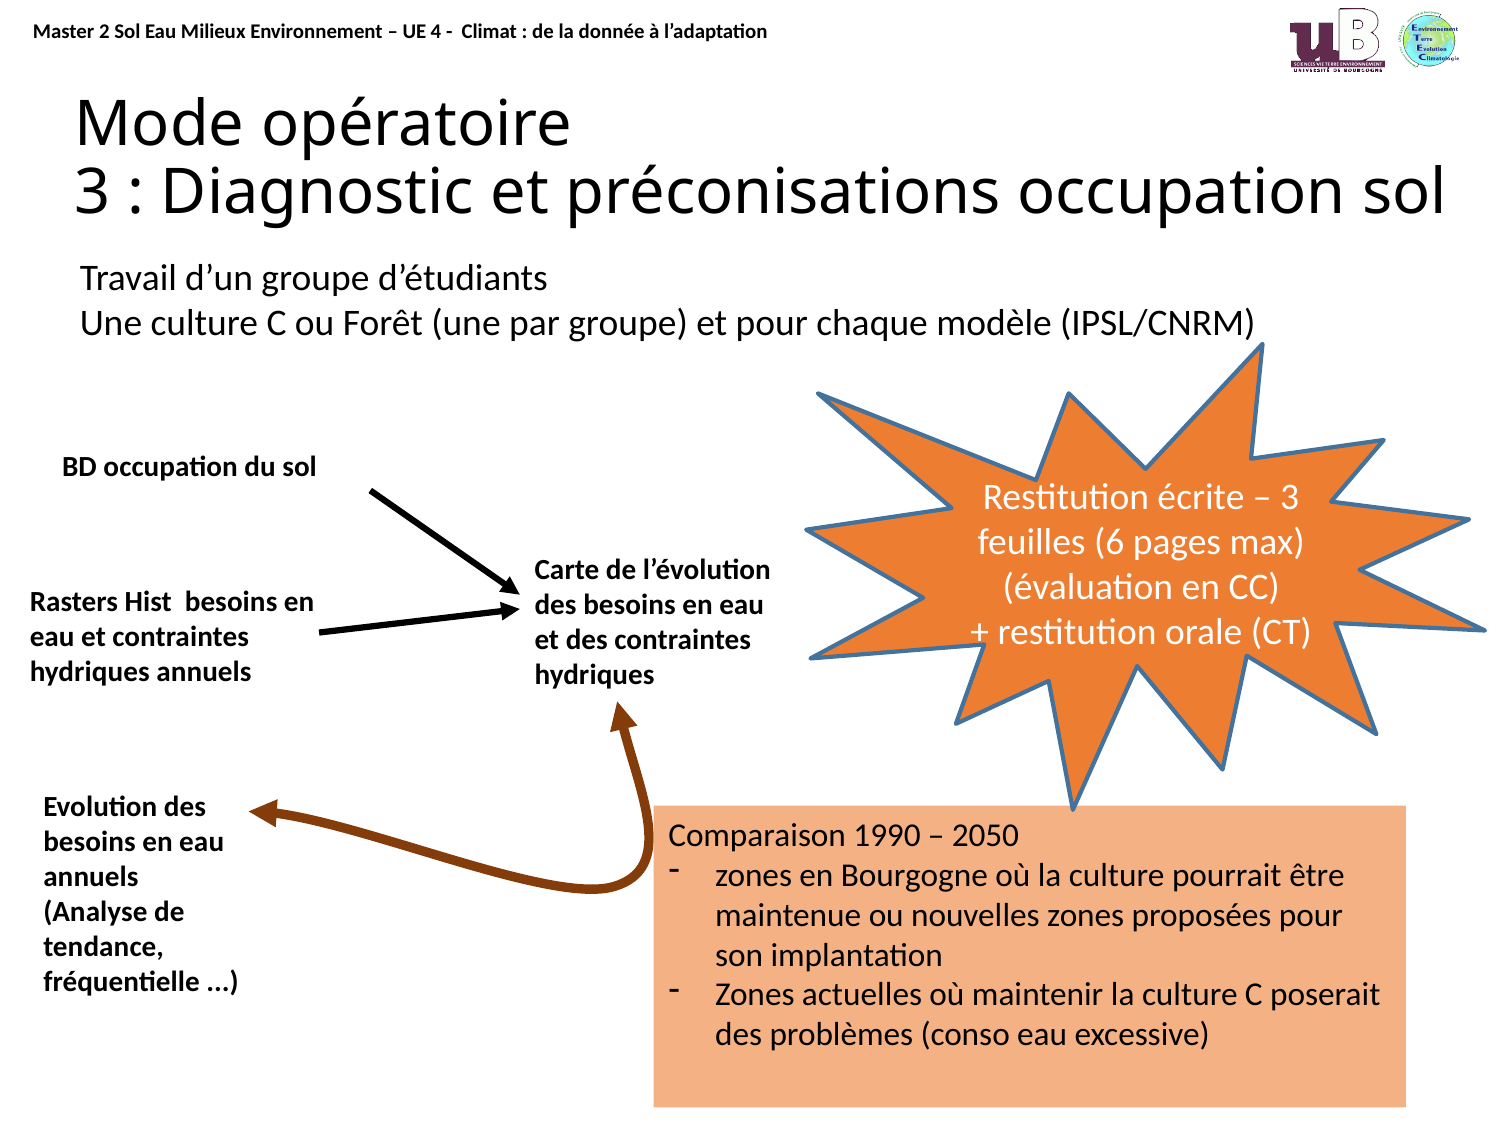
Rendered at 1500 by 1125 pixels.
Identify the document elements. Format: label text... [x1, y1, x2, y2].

text_box Restitution écrite – 3 feuilles (6 pages max) (évaluation en CC) + restitution orale (CT) [806, 343, 1486, 810]
text_box BD occupation du sol [47, 440, 333, 490]
picture [1290, 8, 1385, 50]
text_box Mode opératoire 3 : Diagnostic et préconisations occupation sol [60, 50, 1471, 268]
text_box Carte de l’évolution des besoins en eau et des contraintes hydriques [519, 543, 806, 733]
text_box Comparaison 1990 – 2050 zones en Bourgogne où la culture pourrait être maintenue ou nouvelles zones proposées pour son implantation Zones actuelles où maintenir la culture C poserait des problèmes (conso eau excessive) [653, 805, 1406, 1108]
text_box Rasters Hist besoins en eau et contraintes hydriques annuels [15, 575, 331, 695]
text_box Travail d’un groupe d’étudiants Une culture C ou Forêt (une par groupe) et pour chaque modèle (IPSL/CNRM) [64, 245, 1144, 351]
picture [1396, 8, 1461, 50]
text_box Evolution des besoins en eau annuels (Analyse de tendance, fréquentielle ...) [28, 780, 258, 935]
